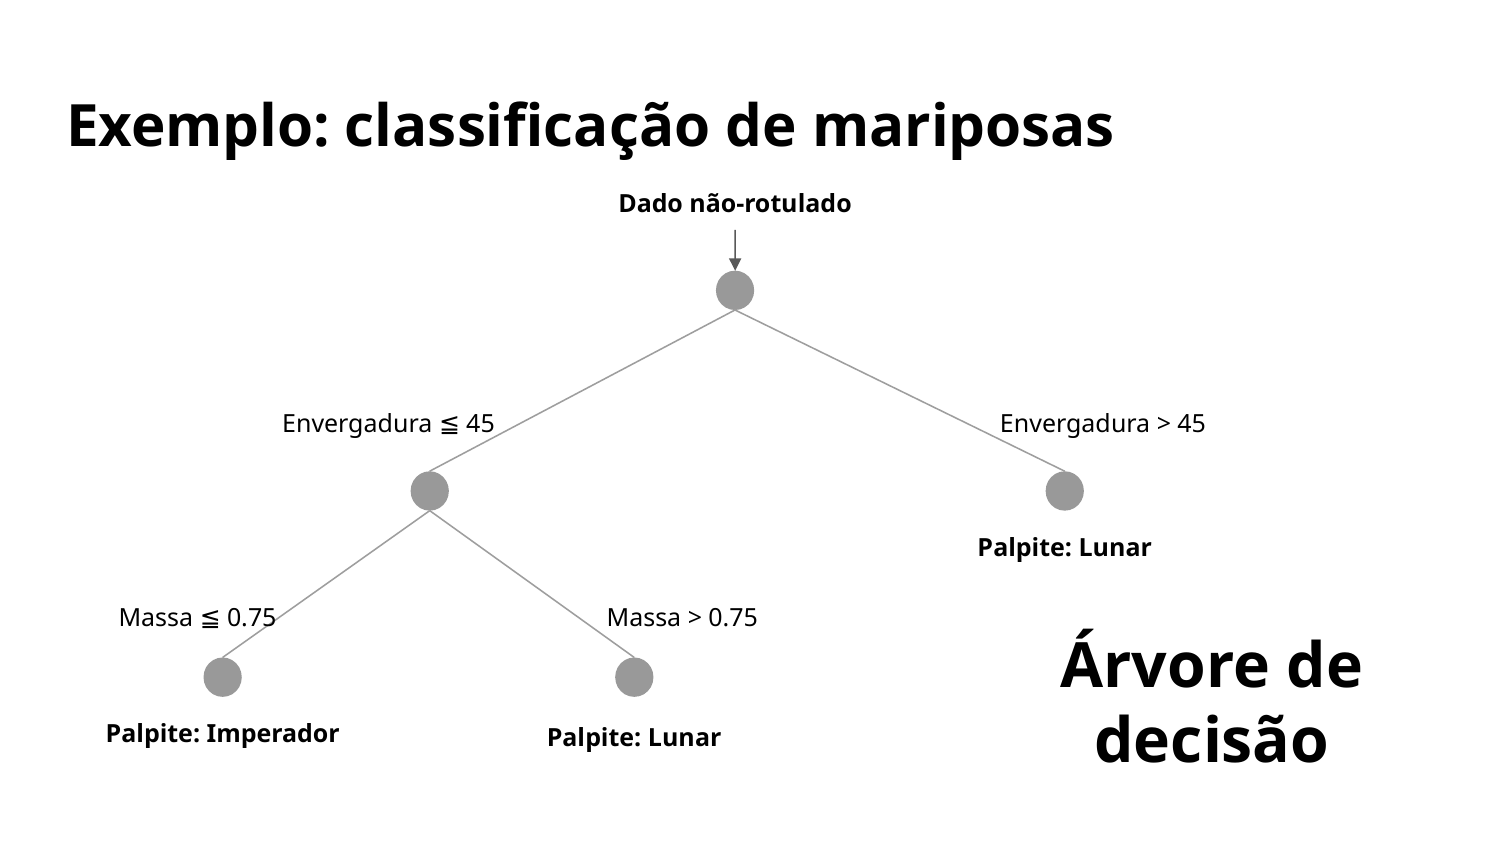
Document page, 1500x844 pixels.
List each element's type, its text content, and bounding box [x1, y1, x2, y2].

text_box [1045, 471, 1084, 510]
text_box Dado não-rotulado [600, 176, 870, 230]
text_box [203, 657, 242, 696]
text_box Massa ≦ 0.75 [62, 580, 333, 653]
text_box [615, 657, 654, 697]
text_box Massa > 0.75 [547, 580, 818, 653]
text_box Árvore de decisão [1035, 640, 1389, 760]
title Exemplo: classificação de mariposas [51, 72, 1449, 167]
text_box Envergadura > 45 [968, 386, 1238, 459]
text_box Palpite: Lunar [499, 700, 770, 773]
text_box Palpite: Lunar [929, 510, 1200, 583]
text_box [410, 471, 449, 511]
text_box Palpite: Imperador [87, 696, 358, 769]
text_box Envergadura ≦ 45 [253, 386, 524, 459]
text_box [715, 270, 755, 310]
